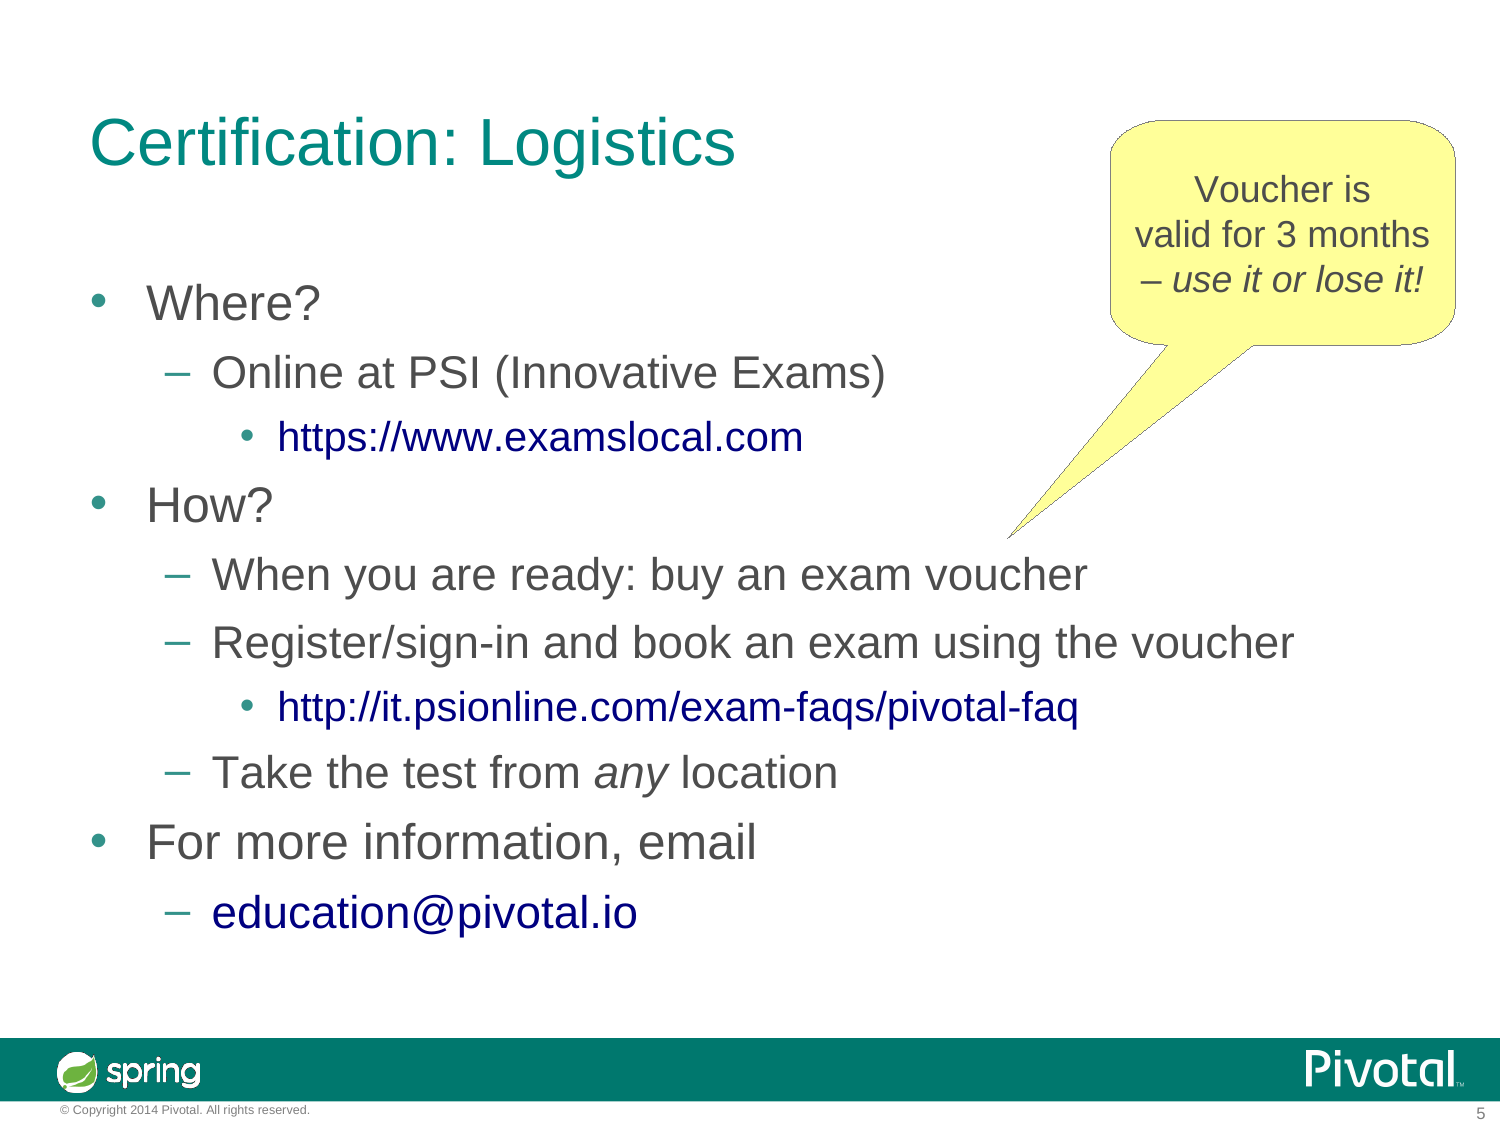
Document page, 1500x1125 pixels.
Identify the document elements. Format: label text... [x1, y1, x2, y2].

text_box Voucher is valid for 3 months – use it or lose it! [1007, 120, 1456, 539]
list Where? Online at PSI (Innovative Exams) https://www.examslocal.com How? When you are ready: buy an exam voucher Register/sign-in and book an exam using the voucher http://it.psionline.com/exam-faqs/pivotal-faq Take the test from any location For more information, email education@pivotal.io [75, 262, 1426, 1006]
title Certification: Logistics [75, 45, 1426, 233]
picture [32, 1041, 210, 1103]
picture [1306, 1050, 1464, 1087]
